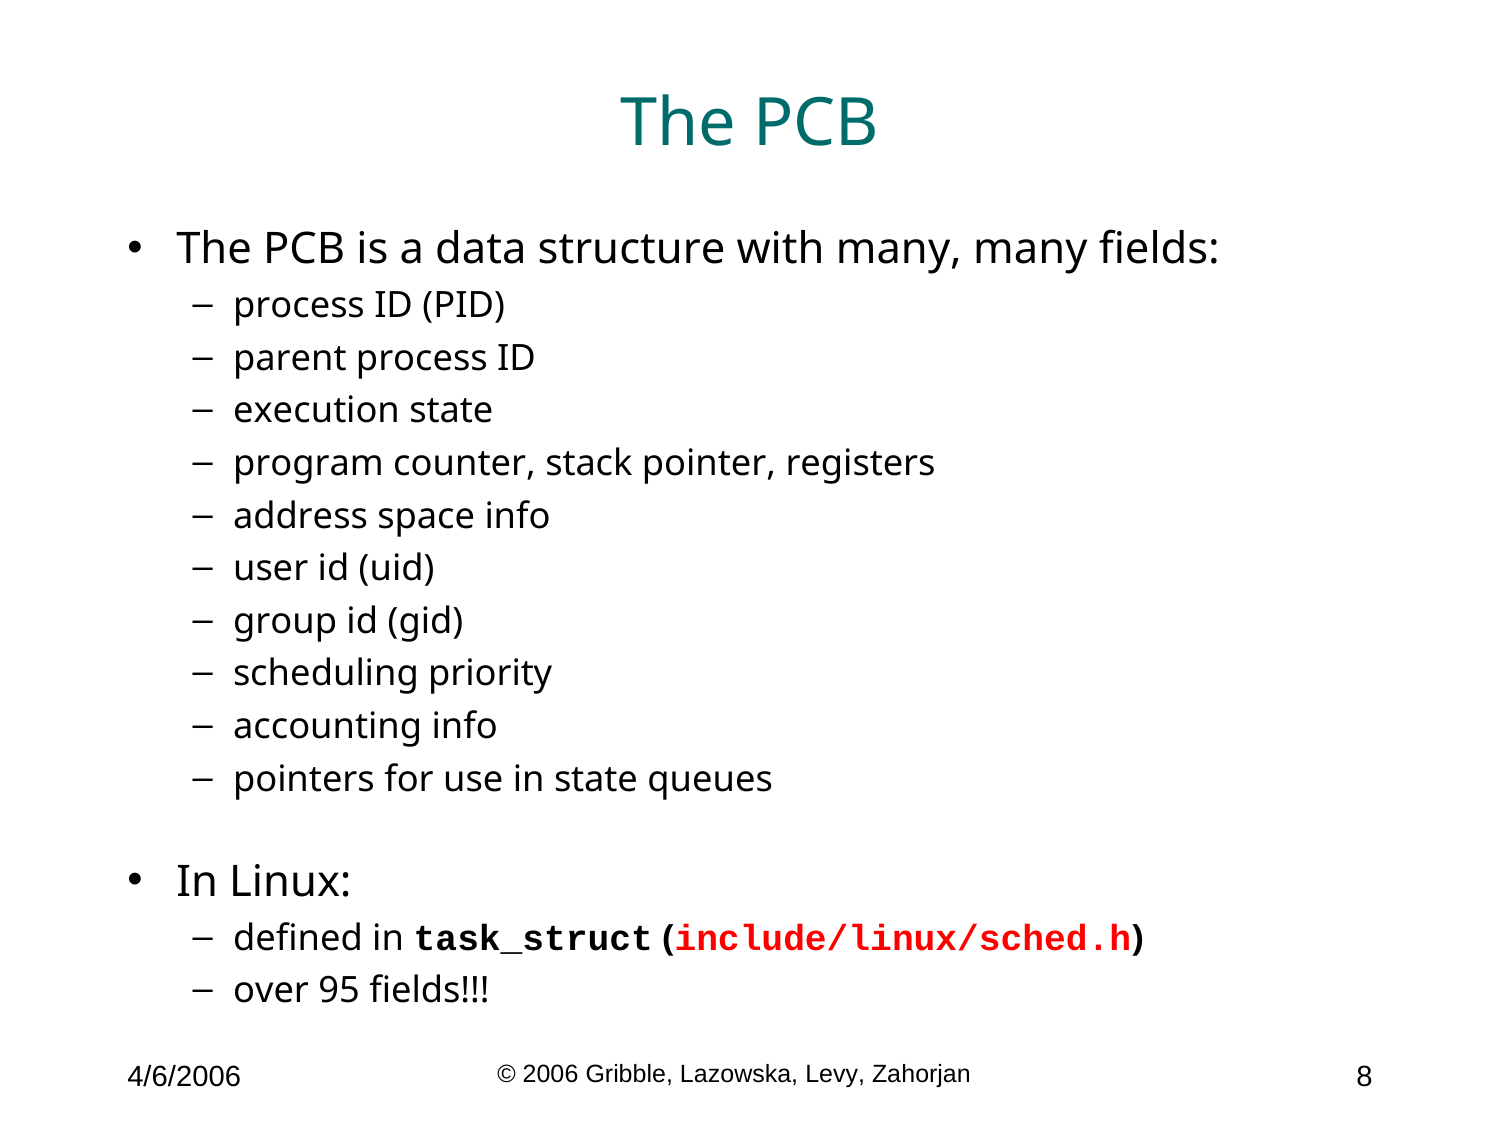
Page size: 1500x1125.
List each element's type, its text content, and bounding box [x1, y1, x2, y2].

list The PCB is a data structure with many, many fields: process ID (PID) parent process ID execution state program counter, stack pointer, registers address space info user id (uid) group id (gid) scheduling priority accounting info pointers for use in state queues In Linux: defined in task_struct (include/linux/sched.h) over 95 fields!!! [112, 212, 1388, 1025]
title The PCB [112, 62, 1388, 175]
